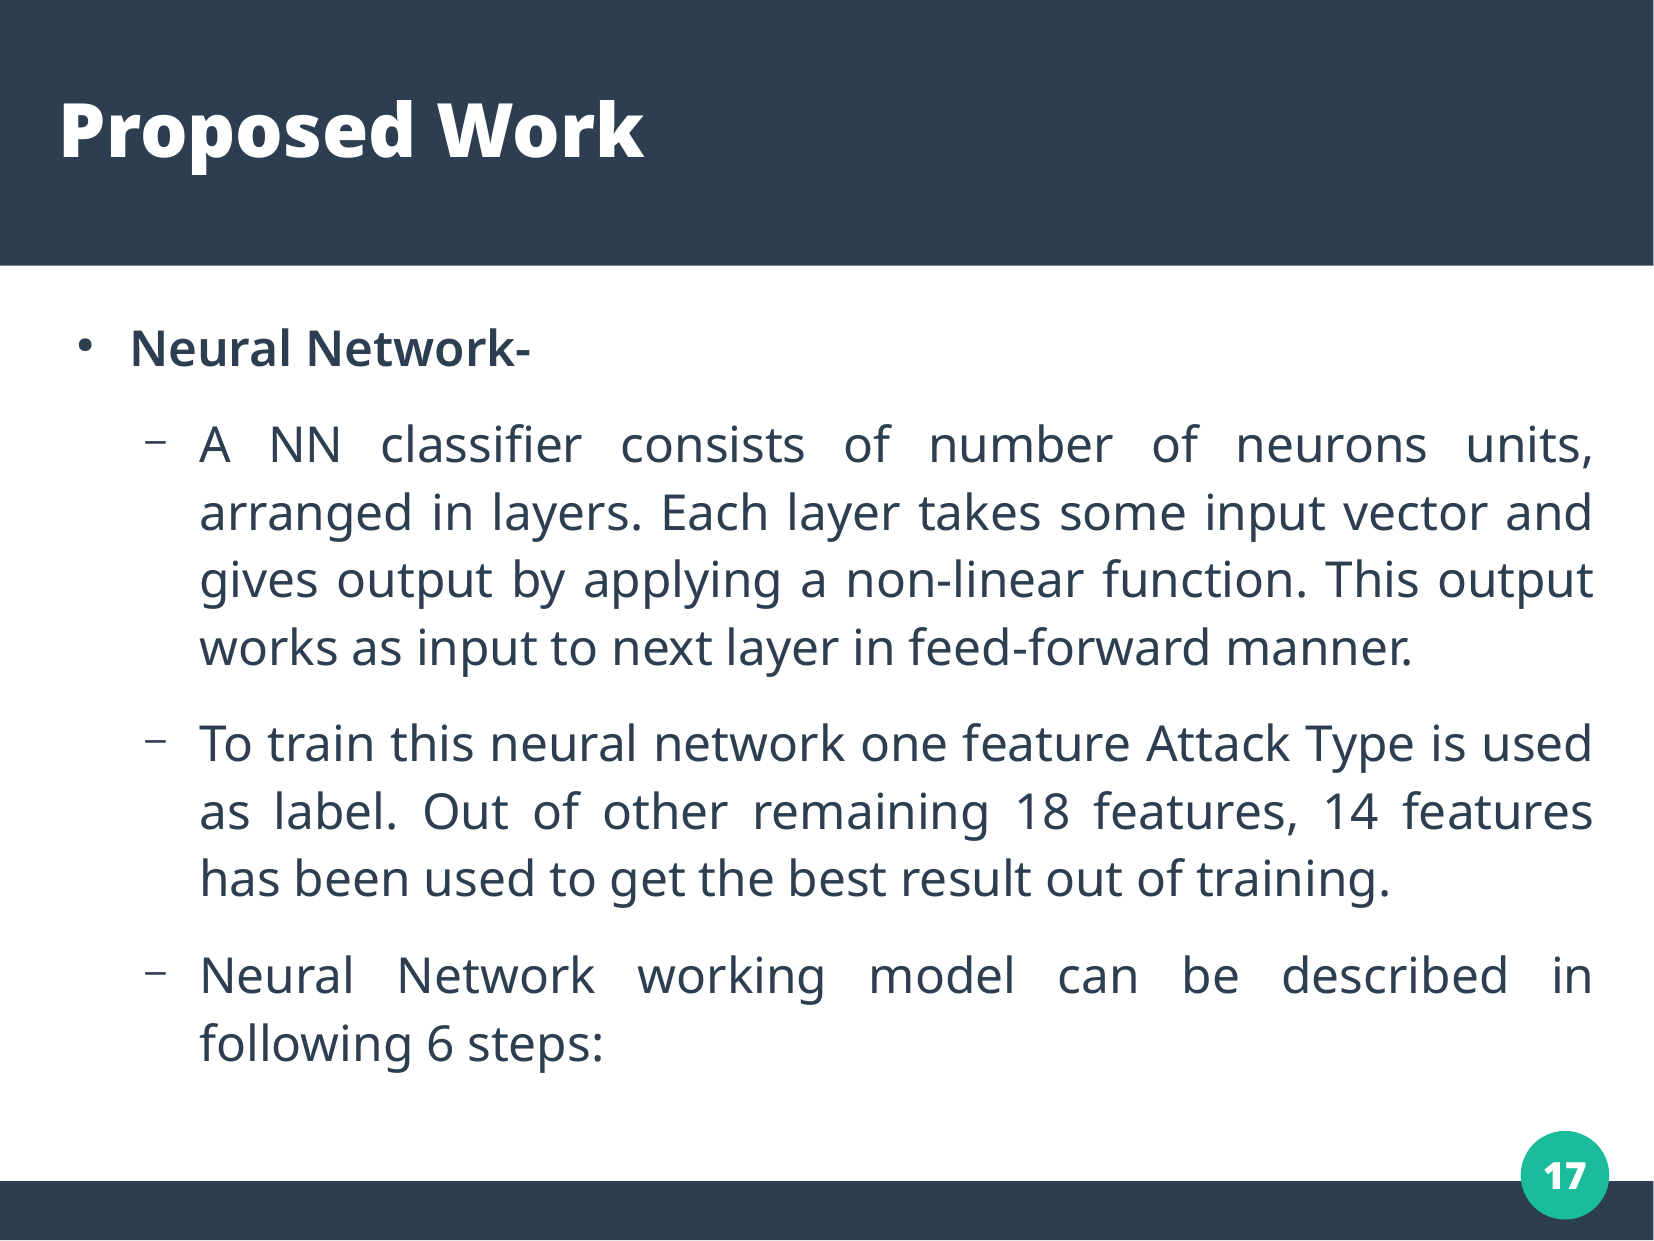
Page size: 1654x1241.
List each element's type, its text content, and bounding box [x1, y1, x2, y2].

title Proposed Work [59, 49, 1595, 207]
text_box Neural Network- A NN classifier consists of number of neurons units, arranged in layers. Each layer takes some input vector and gives output by applying a non-linear function. This output works as input to next layer in feed-forward manner. To train this neural network one feature Attack Type is used as label. Out of other remaining 18 features, 14 features has been used to get the best result out of training. Neural Network working model can be described in following 6 steps: [59, 312, 1595, 1152]
